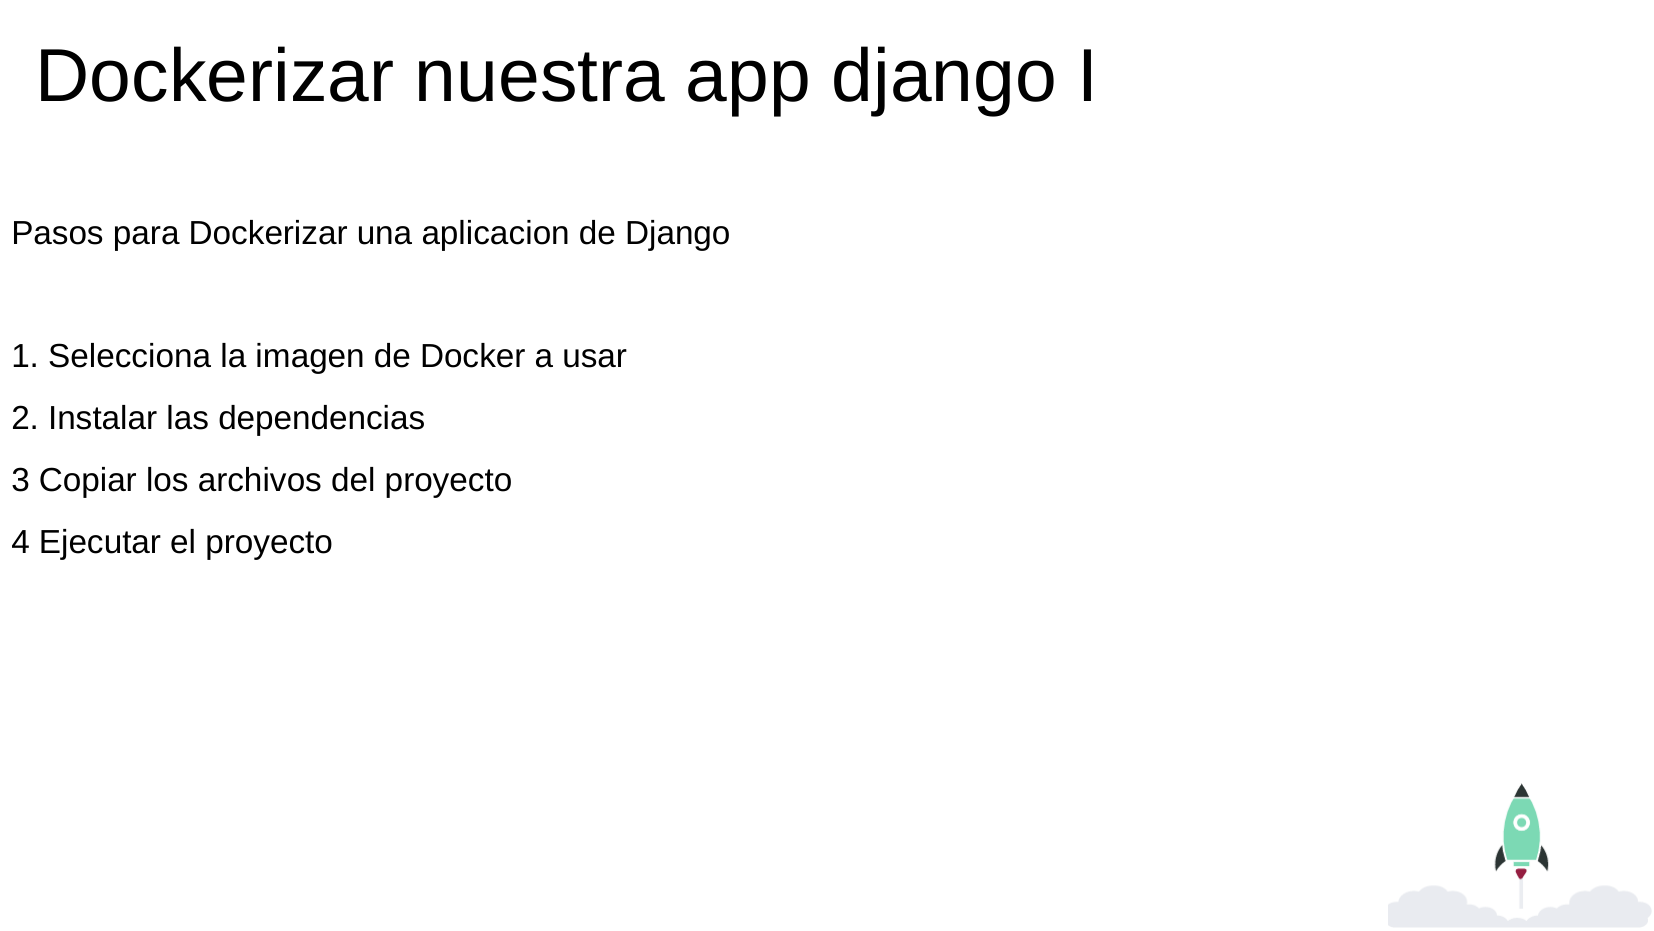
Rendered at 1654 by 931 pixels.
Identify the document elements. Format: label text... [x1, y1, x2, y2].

text_box Dockerizar nuestra app django I [0, 0, 1654, 151]
text_box Pasos para Dockerizar una aplicacion de Django 1. Selecciona la imagen de Docker a usar 2. Instalar las dependencias 3 Copiar los archivos del proyecto 4 Ejecutar el proyecto [0, 206, 1651, 931]
